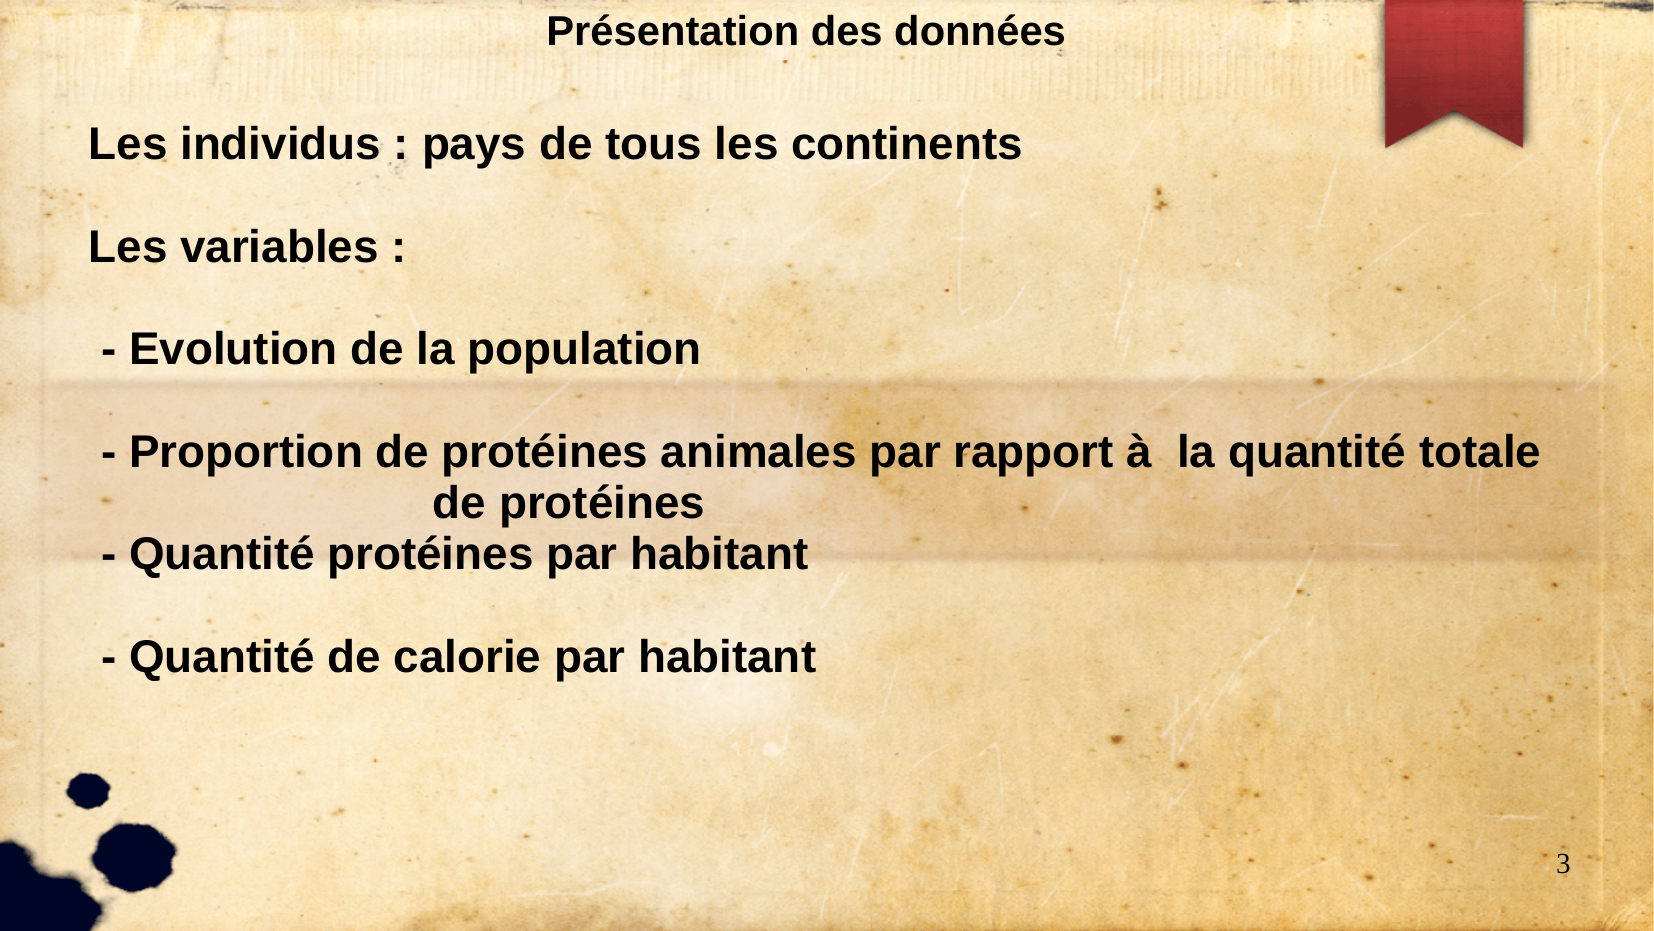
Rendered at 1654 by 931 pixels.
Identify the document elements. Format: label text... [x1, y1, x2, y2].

subtitle Les individus : pays de tous les continents Les variables : - Evolution de la population - Proportion de protéines animales par rapport à la quantité totale de protéines - Quantité protéines par habitant - Quantité de calorie par habitant [88, 118, 1544, 916]
text_box Présentation des données [531, 0, 1093, 62]
picture [0, 0, 1654, 931]
title [88, 21, 1577, 119]
